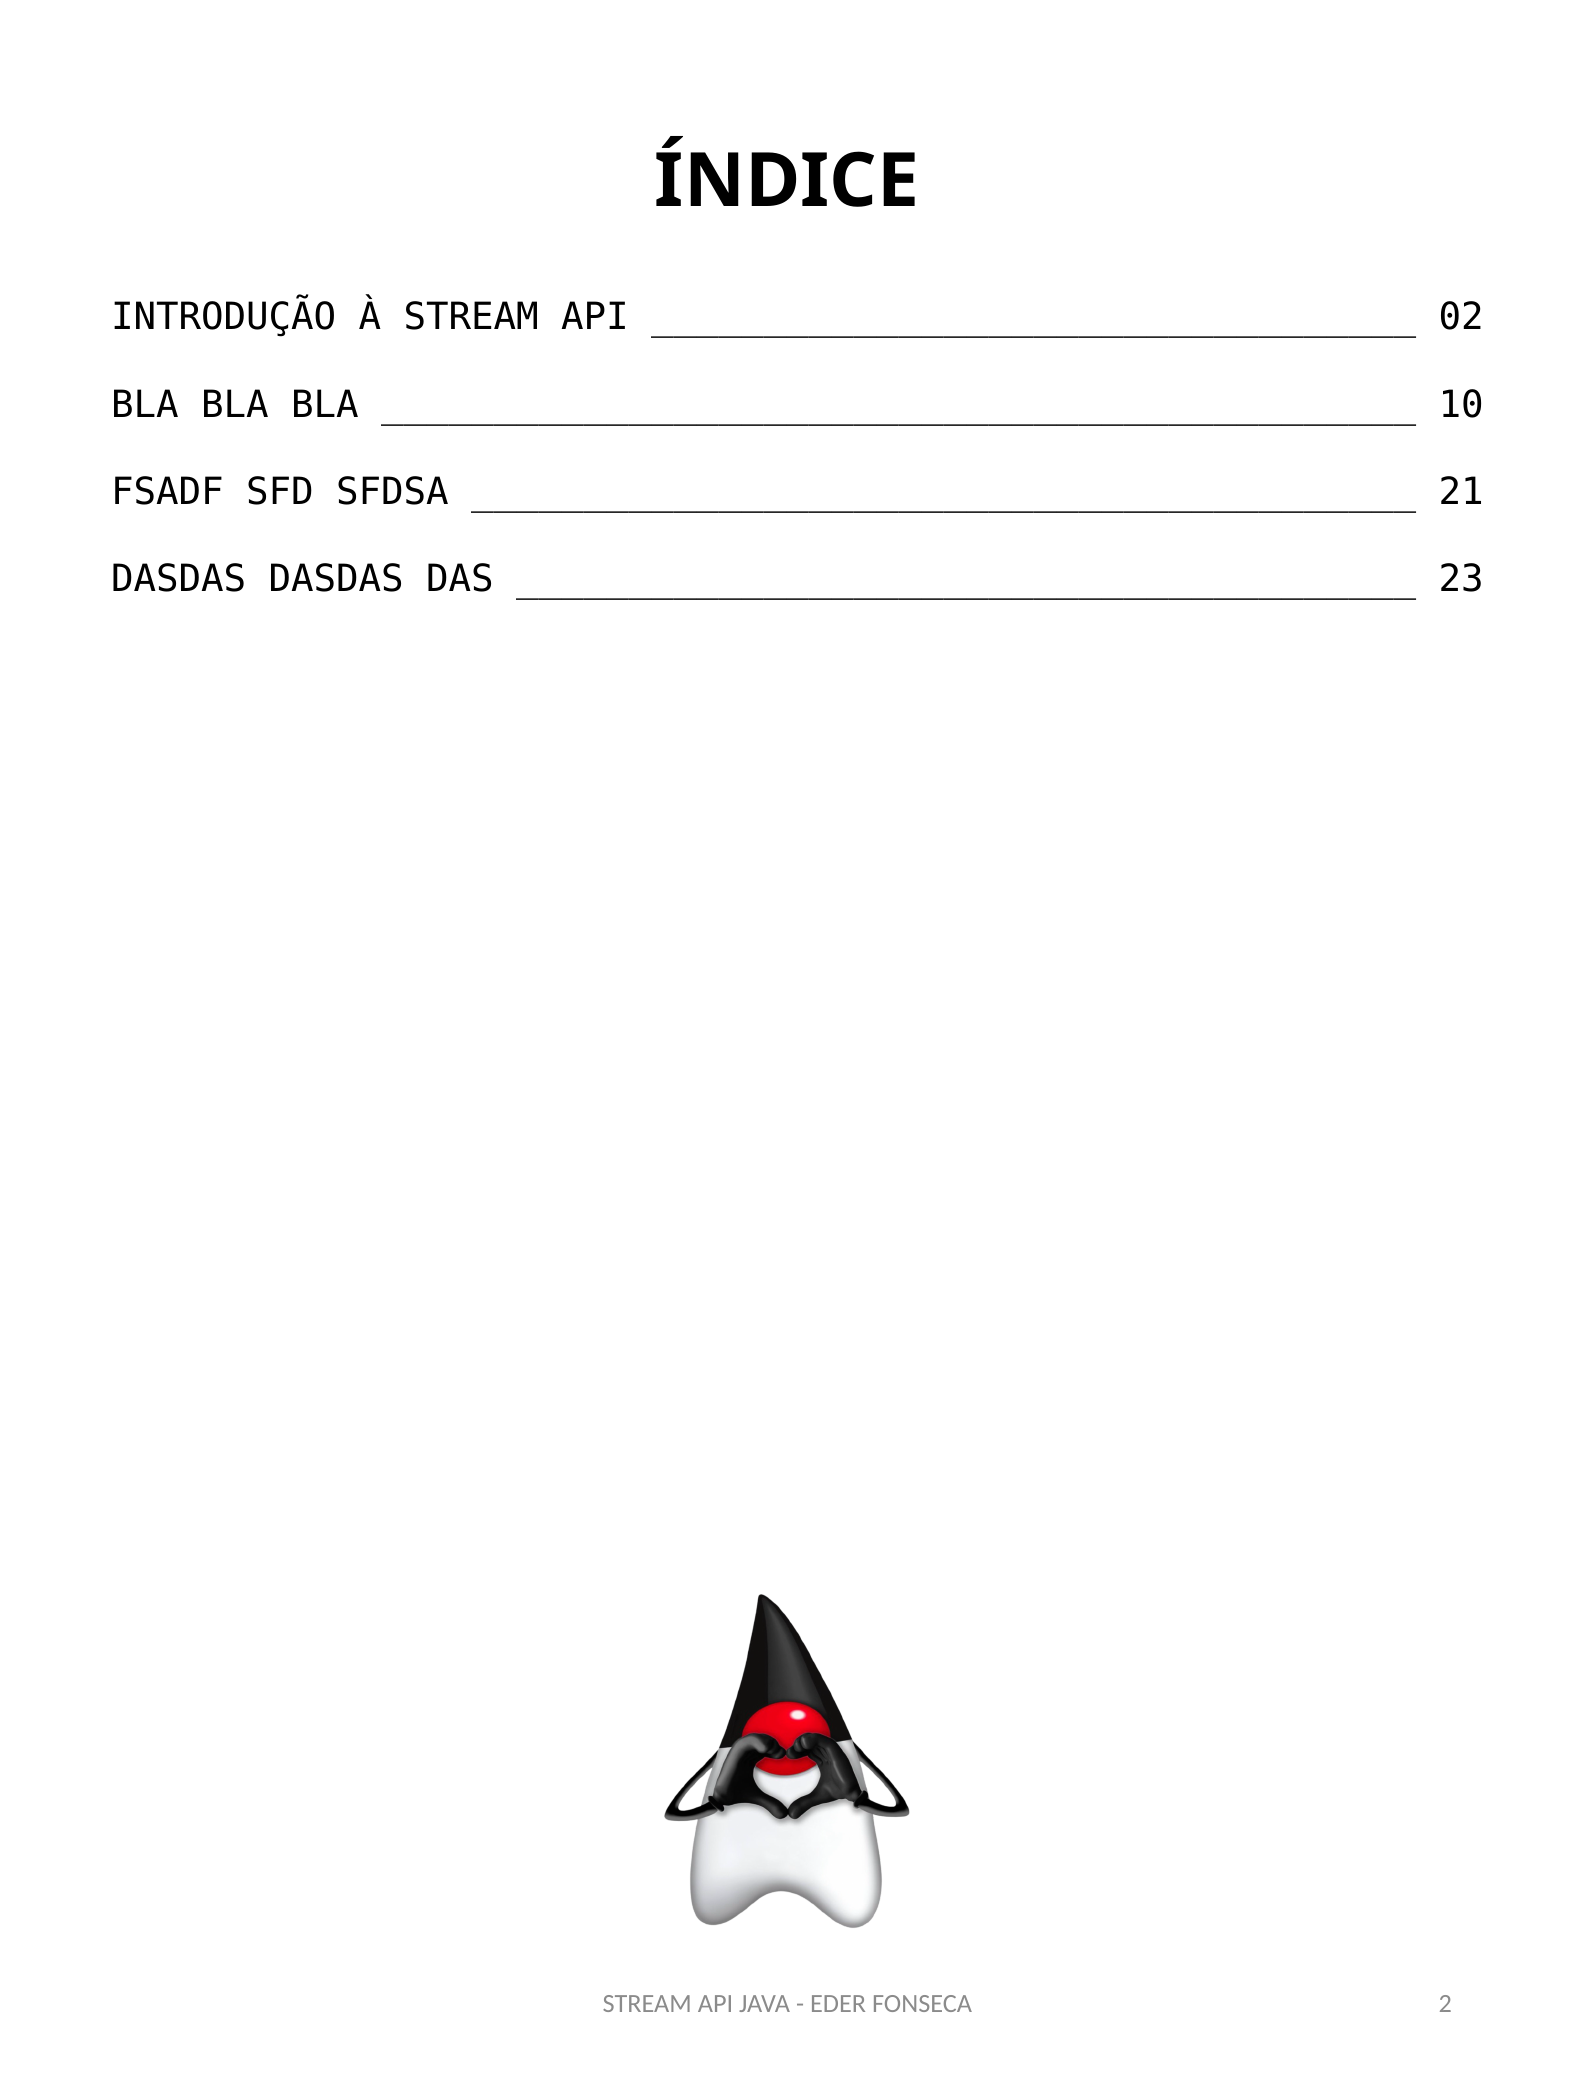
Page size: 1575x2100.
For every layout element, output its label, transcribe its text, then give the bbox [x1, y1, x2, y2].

subtitle INTRODUÇÃO À STREAM API __________________________________ 02 BLA BLA BLA ______________________________________________ 10 FSADF SFD SFDSA __________________________________________ 21 DASDAS DASDAS DAS ________________________________________ 23 [88, 295, 1506, 1536]
title ÍNDICE [78, 118, 1497, 237]
picture [664, 1594, 916, 1942]
